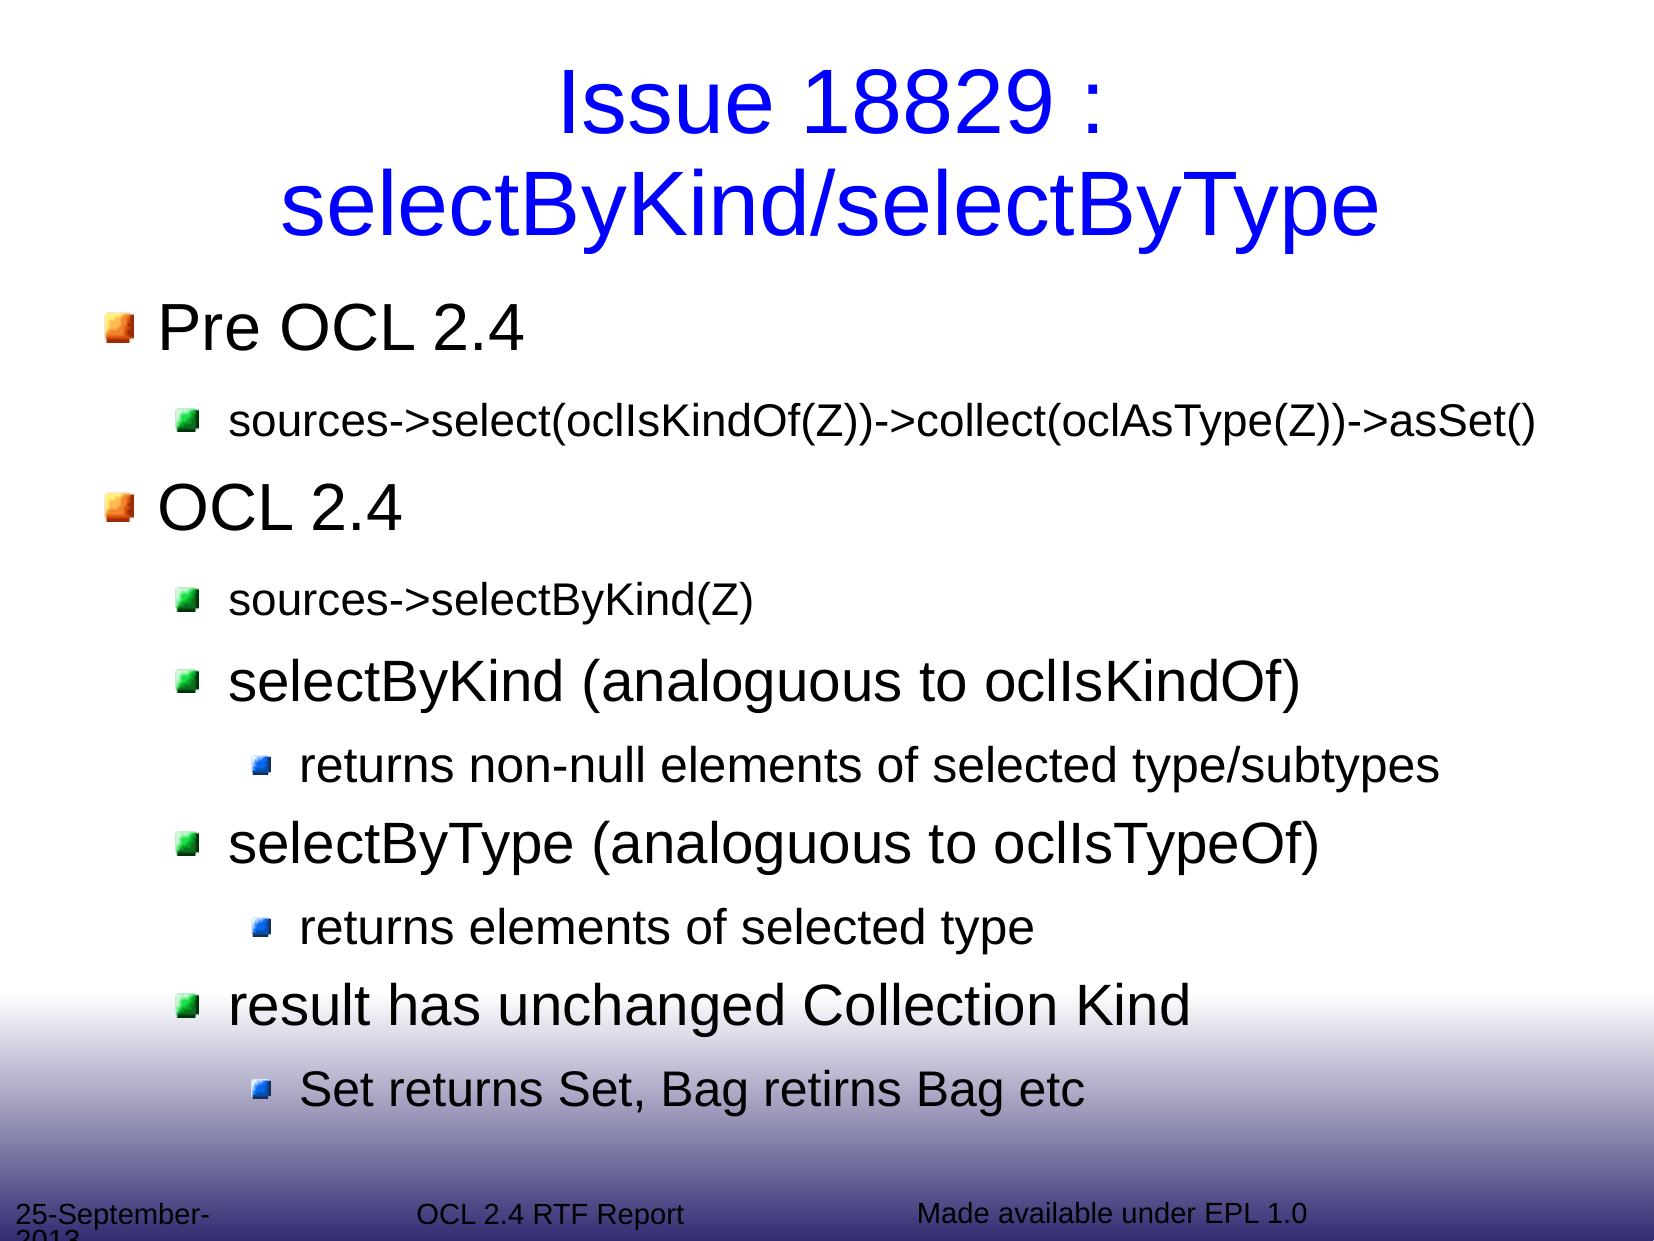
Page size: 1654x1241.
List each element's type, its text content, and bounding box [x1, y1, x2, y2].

list Pre OCL 2.4 sources->select(oclIsKindOf(Z))->collect(oclAsType(Z))->asSet() OCL 2.4 sources->selectByKind(Z) selectByKind (analoguous to oclIsKindOf) returns non-null elements of selected type/subtypes selectByType (analoguous to oclIsTypeOf) returns elements of selected type result has unchanged Collection Kind Set returns Set, Bag retirns Bag etc [86, 290, 1575, 1117]
title Issue 18829 : selectByKind/selectByType [9, 49, 1654, 257]
